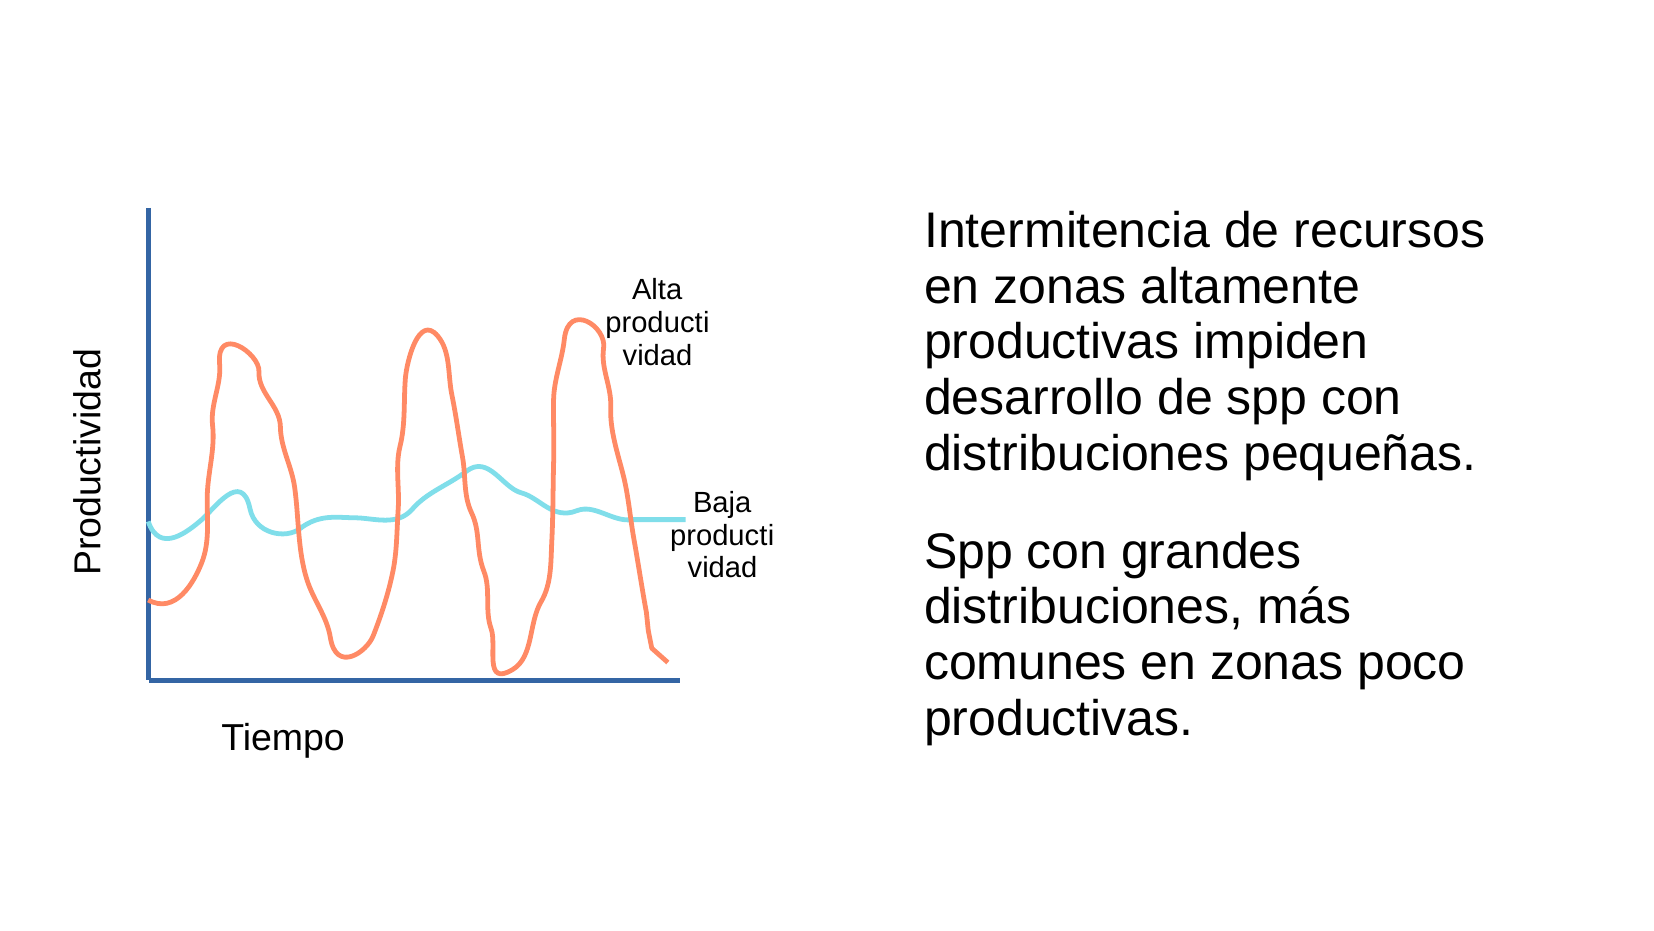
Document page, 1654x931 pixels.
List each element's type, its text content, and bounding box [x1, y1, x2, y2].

text_box Alta productividad [590, 265, 739, 414]
text_box Tiempo [206, 708, 680, 766]
text_box Intermitencia de recursos en zonas altamente productivas impiden desarrollo de spp con distribuciones pequeñas. Spp con grandes distribuciones, más comunes en zonas poco productivas. [909, 194, 1560, 754]
text_box Baja productividad [655, 478, 804, 626]
text_box Productividad [59, 118, 116, 591]
